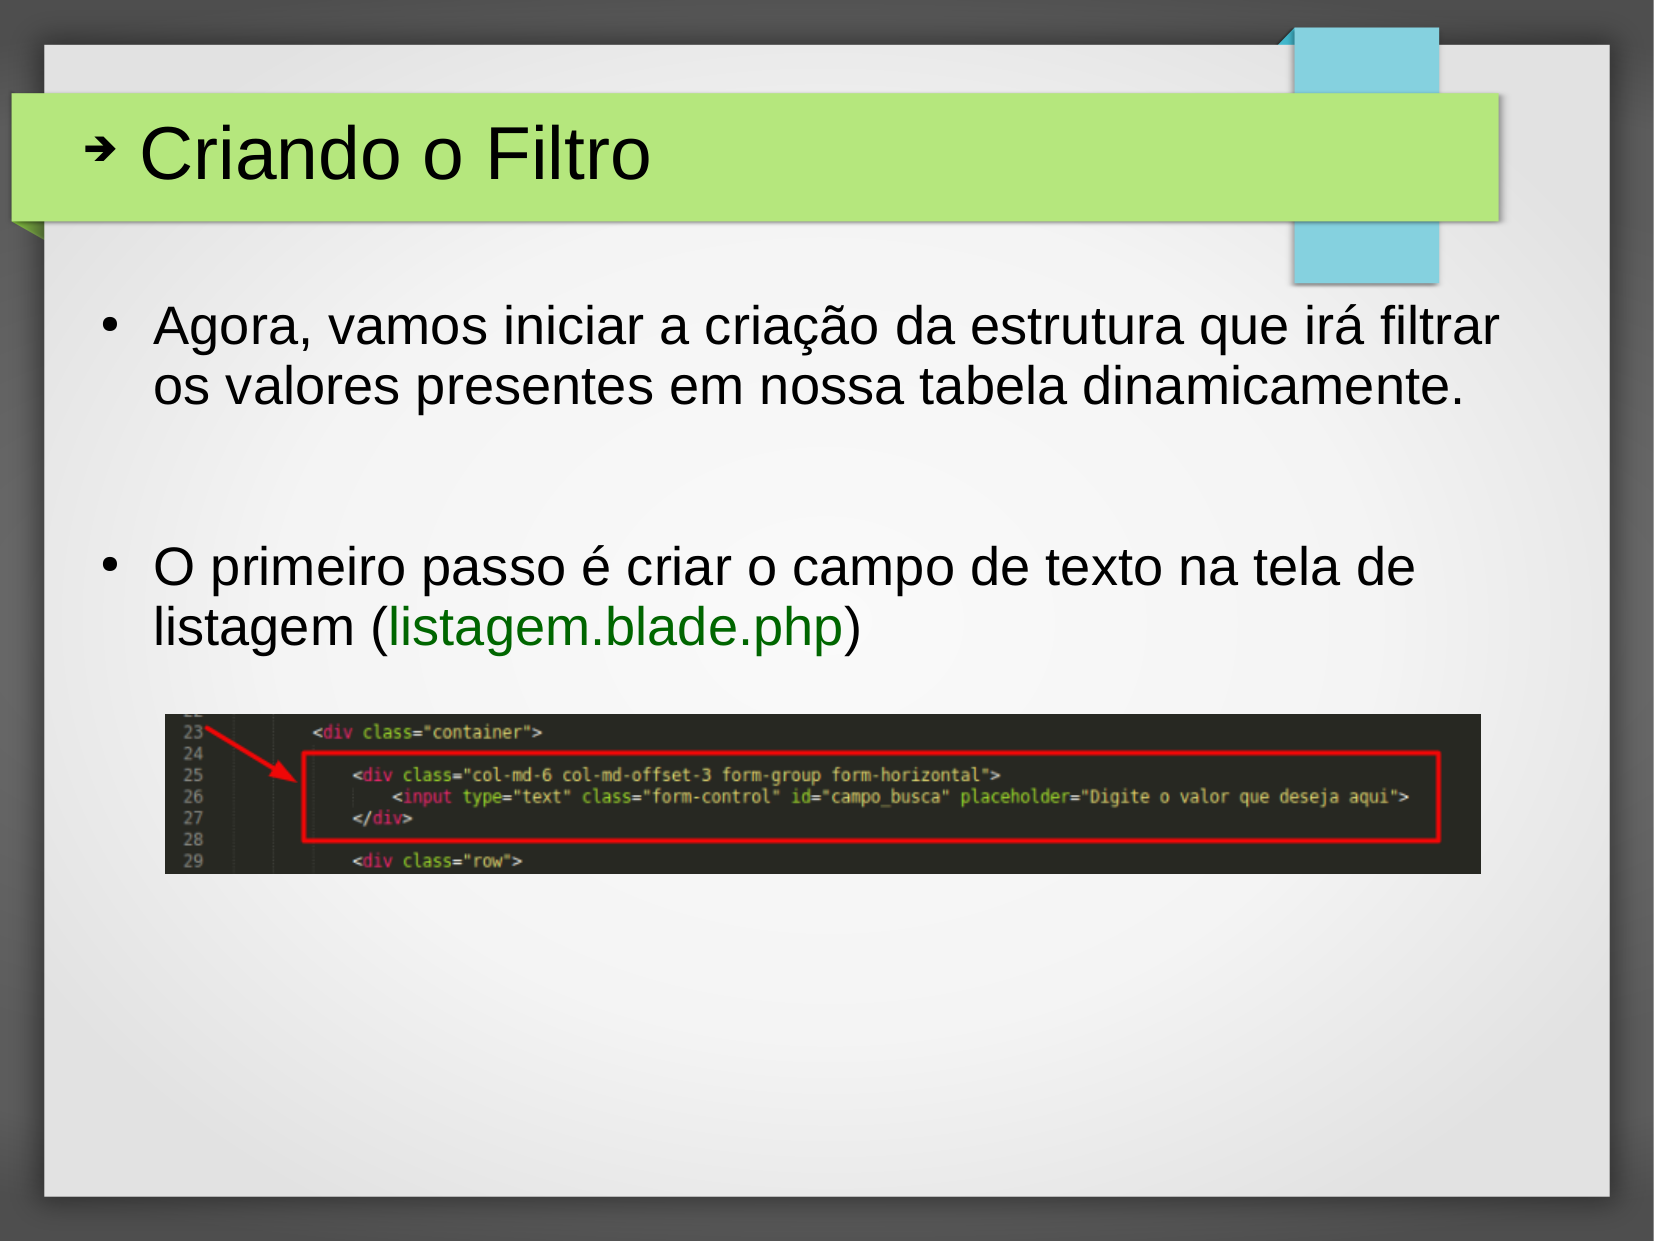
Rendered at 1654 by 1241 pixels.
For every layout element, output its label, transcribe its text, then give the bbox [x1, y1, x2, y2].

text_box [659, 565, 1002, 678]
title Criando o Filtro [82, 94, 1264, 213]
list Agora, vamos iniciar a criação da estrutura que irá filtrar os valores presentes em nossa tabela dinamicamente. O primeiro passo é criar o campo de texto na tela de listagem (listagem.blade.php) [82, 295, 1571, 1015]
picture [0, 0, 1654, 1241]
